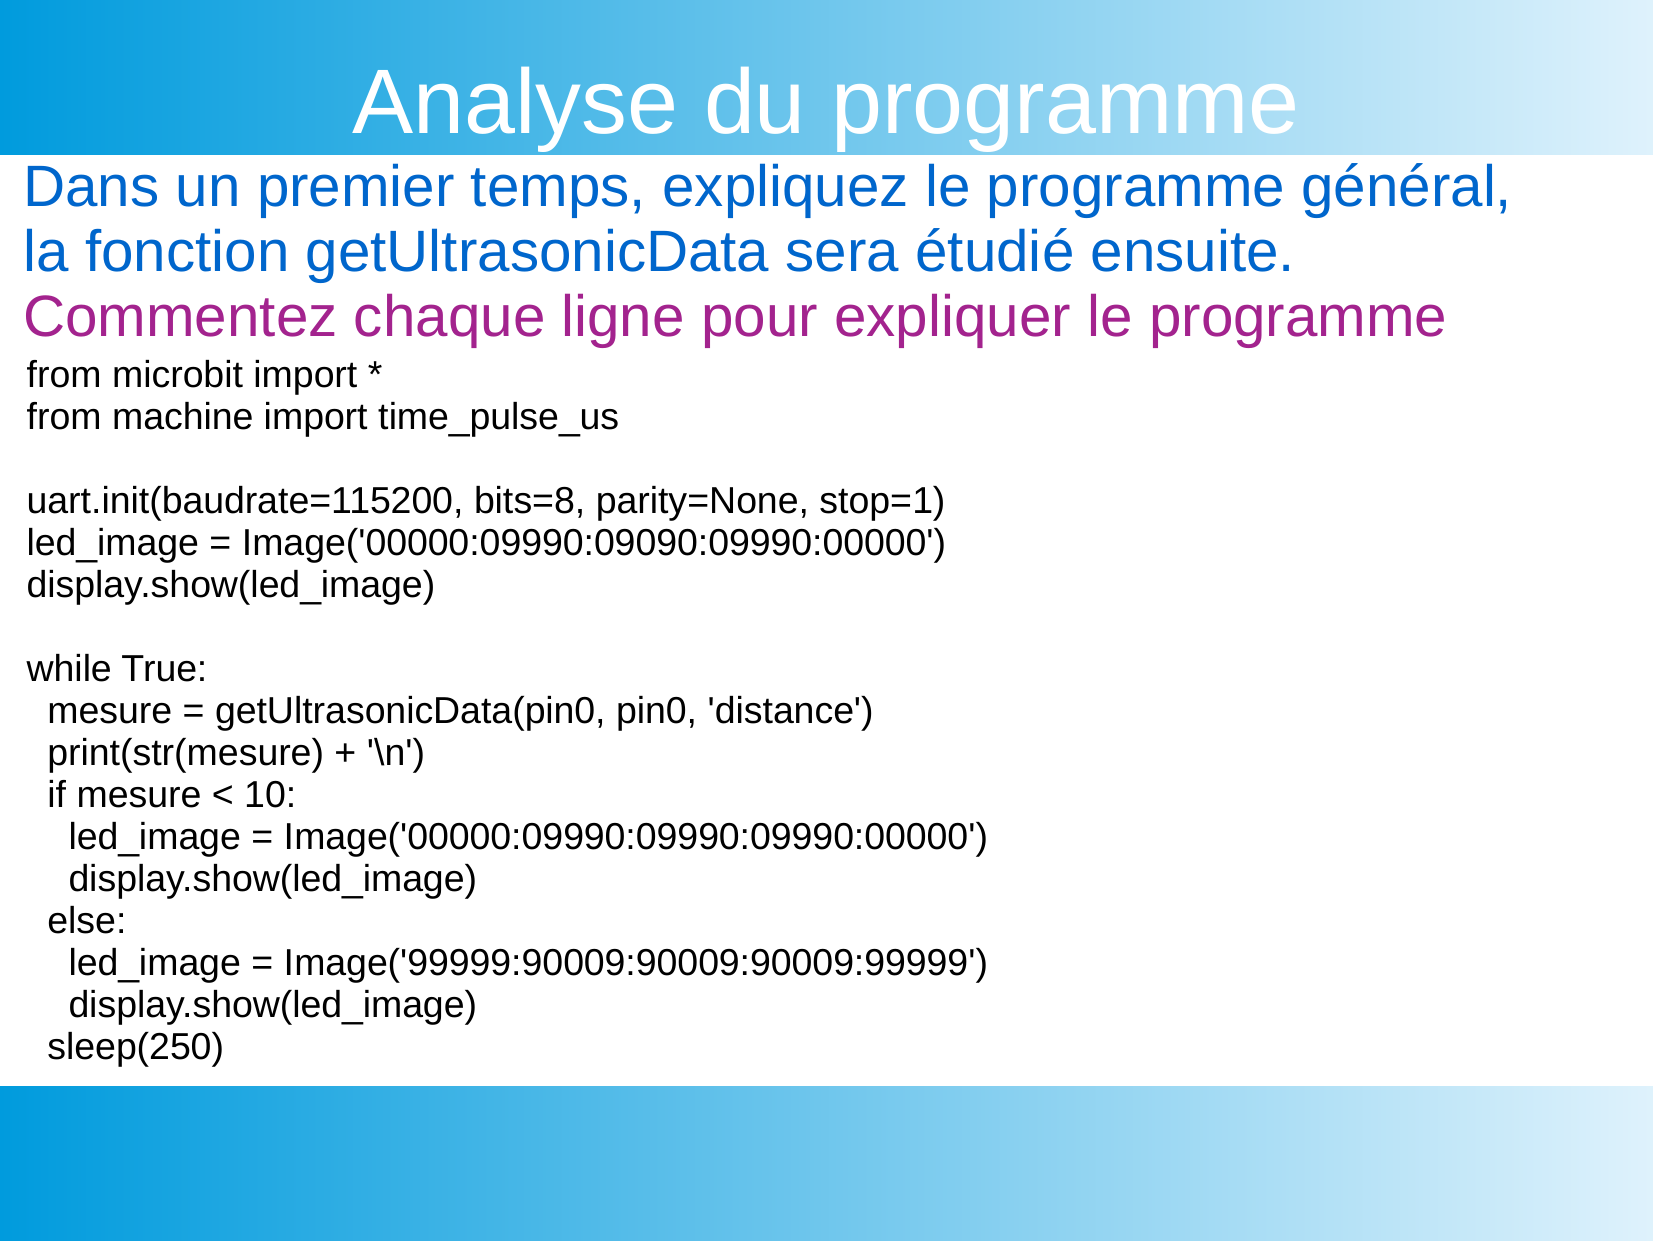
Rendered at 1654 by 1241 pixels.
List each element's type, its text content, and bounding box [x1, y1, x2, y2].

title Analyse du programme [82, 49, 1571, 155]
text_box from microbit import * from machine import time_pulse_us uart.init(baudrate=115200, bits=8, parity=None, stop=1) led_image = Image('00000:09990:09090:09990:00000') display.show(led_image) while True: mesure = getUltrasonicData(pin0, pin0, 'distance') print(str(mesure) + '\n') if mesure < 10: led_image = Image('00000:09990:09990:09990:00000') display.show(led_image) else: led_image = Image('99999:90009:90009:90009:99999') display.show(led_image) sleep(250) [11, 346, 1630, 1075]
list Dans un premier temps, expliquez le programme général, la fonction getUltrasonicData sera étudié ensuite. Commentez chaque ligne pour expliquer le programme [23, 153, 1559, 295]
